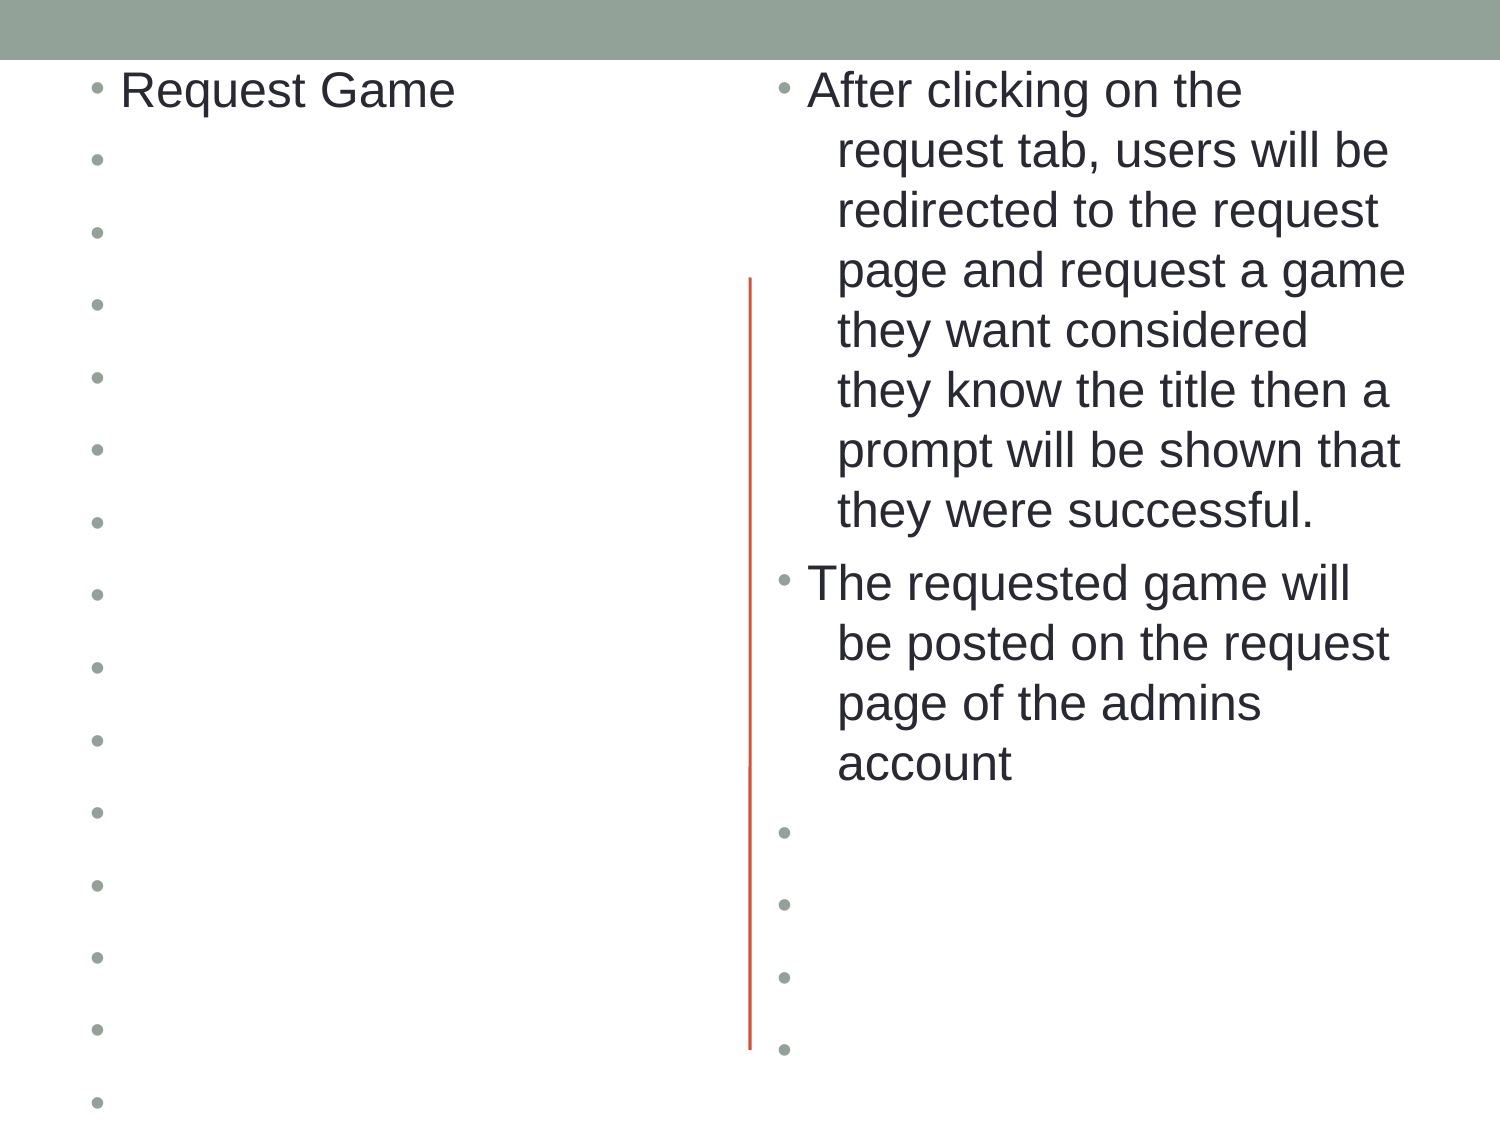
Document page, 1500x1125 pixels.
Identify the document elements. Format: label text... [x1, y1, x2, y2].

list Request Game [75, 50, 738, 1088]
list After clicking on the request tab, users will be redirected to the request page and request a game they want considered they know the title then a prompt will be shown that they were successful. The requested game will be posted on the request page of the admins account [761, 50, 1426, 1063]
